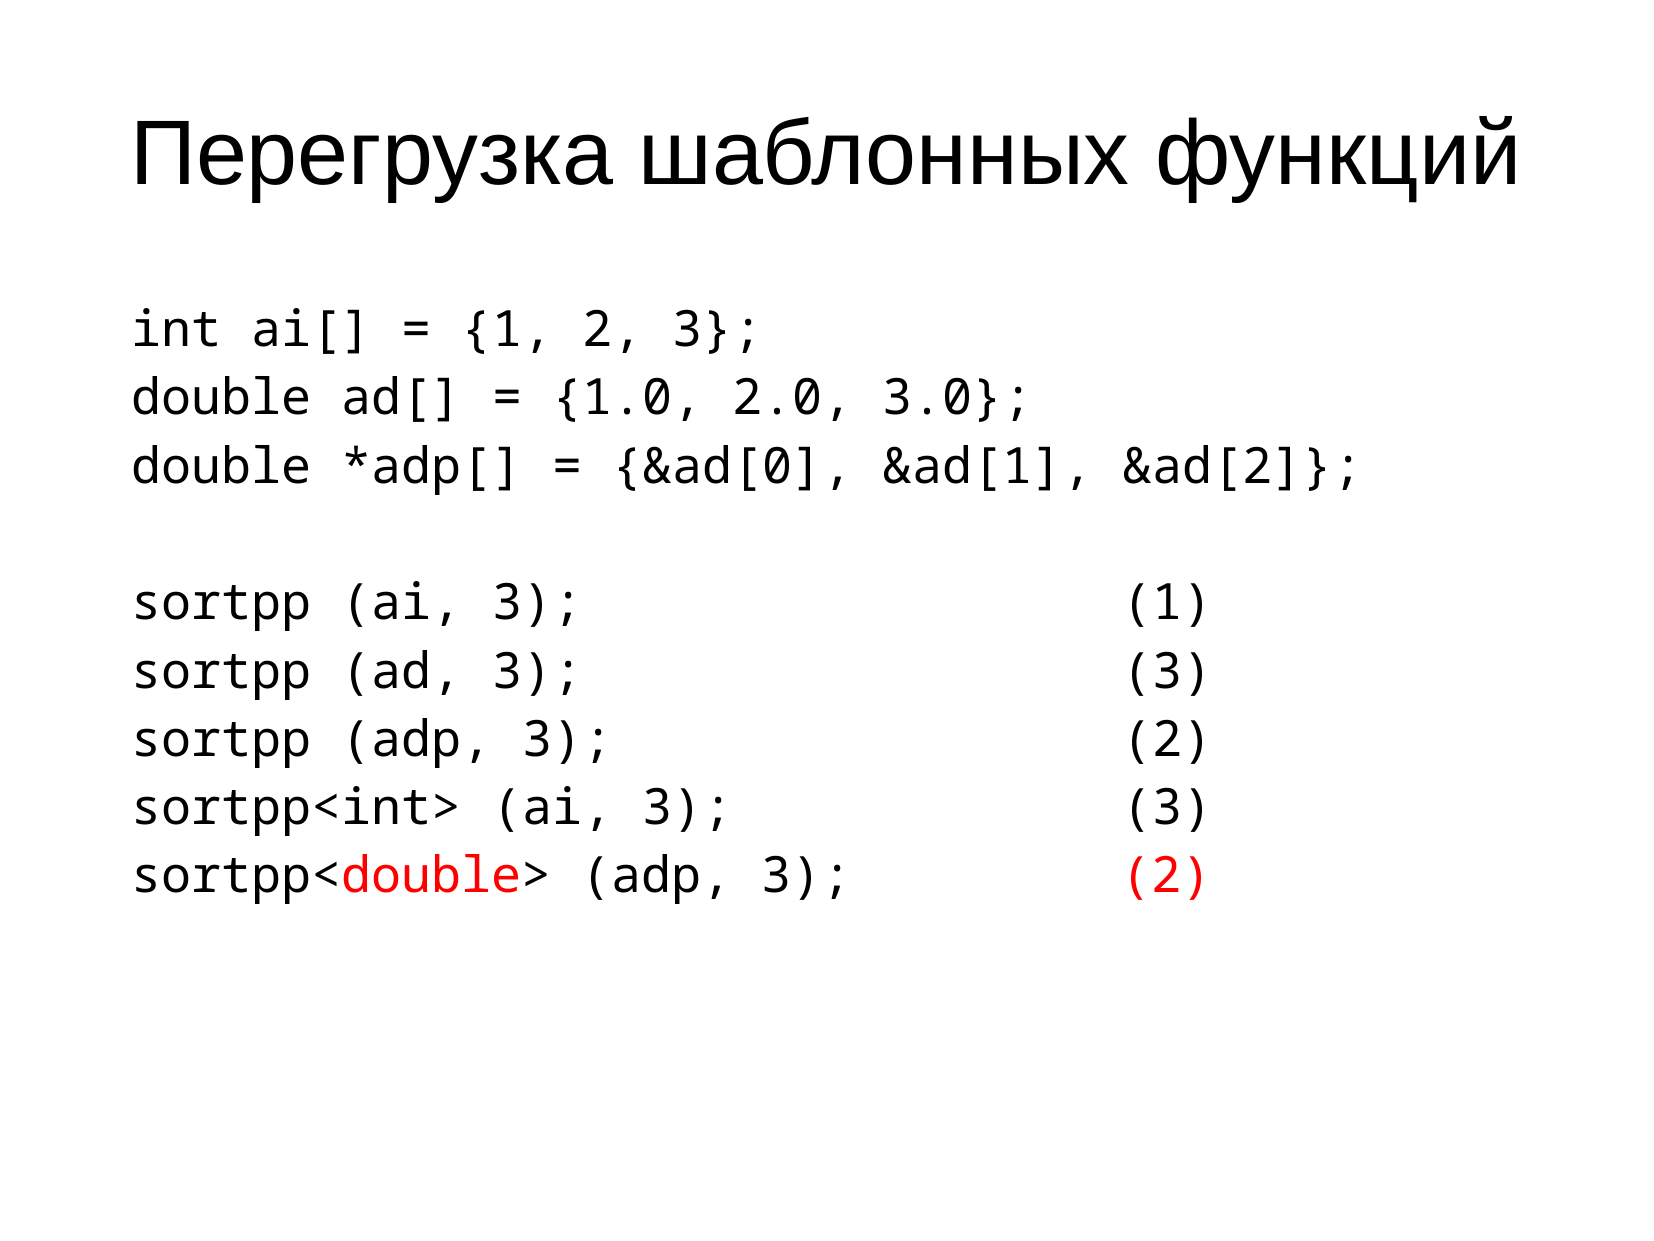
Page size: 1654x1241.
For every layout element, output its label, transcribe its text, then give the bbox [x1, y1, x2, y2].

title Перегрузка шаблонных функций [82, 49, 1571, 257]
subtitle int ai[] = {1, 2, 3}; double ad[] = {1.0, 2.0, 3.0}; double *adp[] = {&ad[0], &ad[1], &ad[2]}; sortpp (ai, 3); (1) sortpp (ad, 3); (3) sortpp (adp, 3); (2) sortpp<int> (ai, 3); (3) sortpp<double> (adp, 3); (2) [71, 240, 1561, 961]
